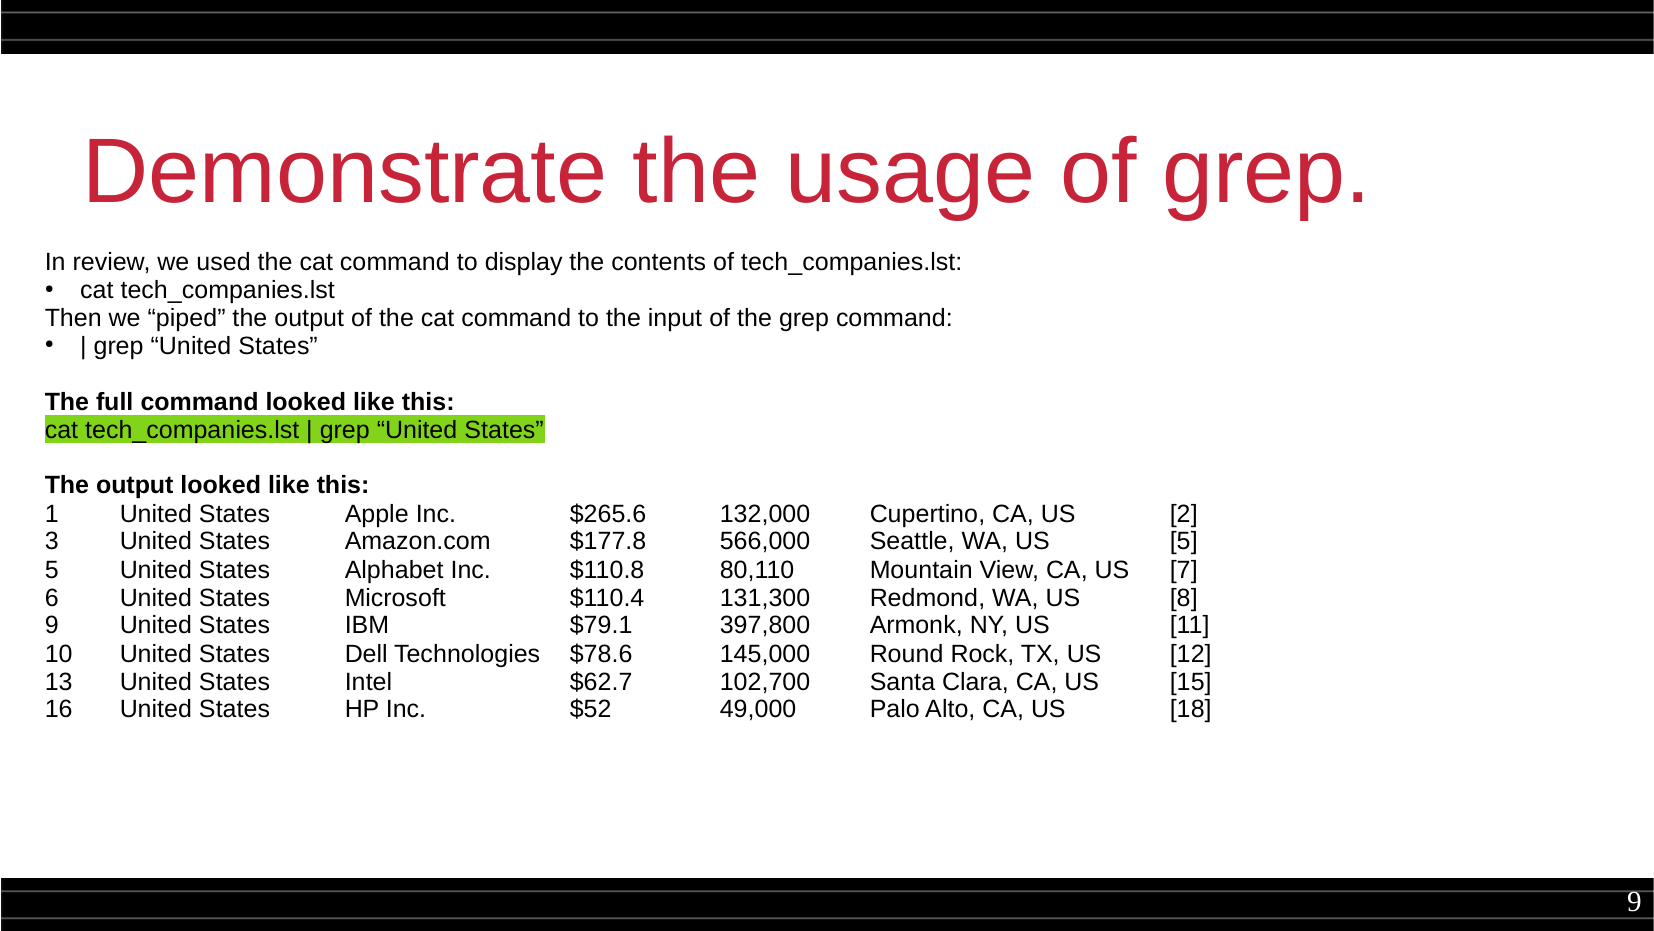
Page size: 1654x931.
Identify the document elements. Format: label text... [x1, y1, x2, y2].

picture [1, 0, 1654, 54]
picture [1, 878, 1654, 931]
title Demonstrate the usage of grep. [82, 92, 1571, 240]
text_box In review, we used the cat command to display the contents of tech_companies.lst: cat tech_companies.lst Then we “piped” the output of the cat command to the input of the grep command: | grep “United States” The full command looked like this: cat tech_companies.lst | grep “United States” The output looked like this: 1 United States Apple Inc. $265.6 132,000 Cupertino, CA, US [2] 3 United States Amazon.com $177.8 566,000 Seattle, WA, US [5] 5 United States Alphabet Inc. $110.8 80,110 Mountain View, CA, US [7] 6 United States Microsoft $110.4 131,300 Redmond, WA, US [8] 9 United States IBM $79.1 397,800 Armonk, NY, US [11] 10 United States Dell Technologies $78.6 145,000 Round Rock, TX, US [12] 13 United States Intel $62.7 102,700 Santa Clara, CA, US [15] 16 United States HP Inc. $52 49,000 Palo Alto, CA, US [18] [30, 240, 1606, 871]
